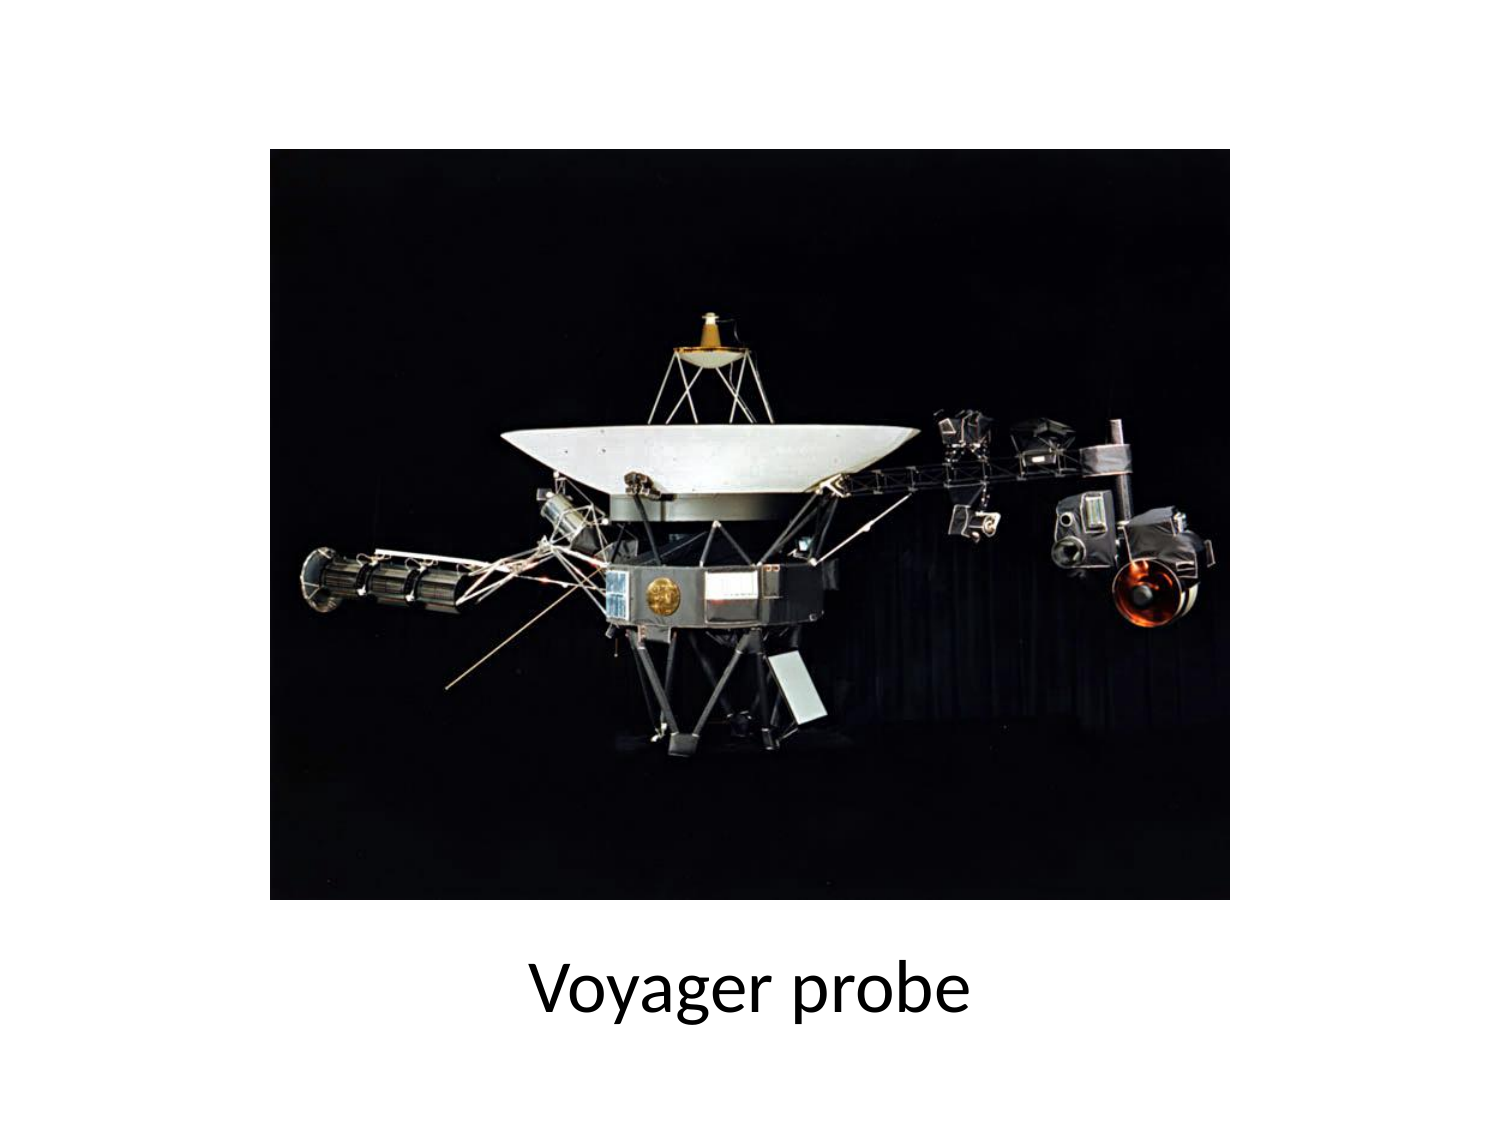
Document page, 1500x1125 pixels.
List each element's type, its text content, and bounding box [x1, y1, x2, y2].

text_box Voyager probe [513, 929, 987, 1035]
picture [270, 149, 1230, 900]
